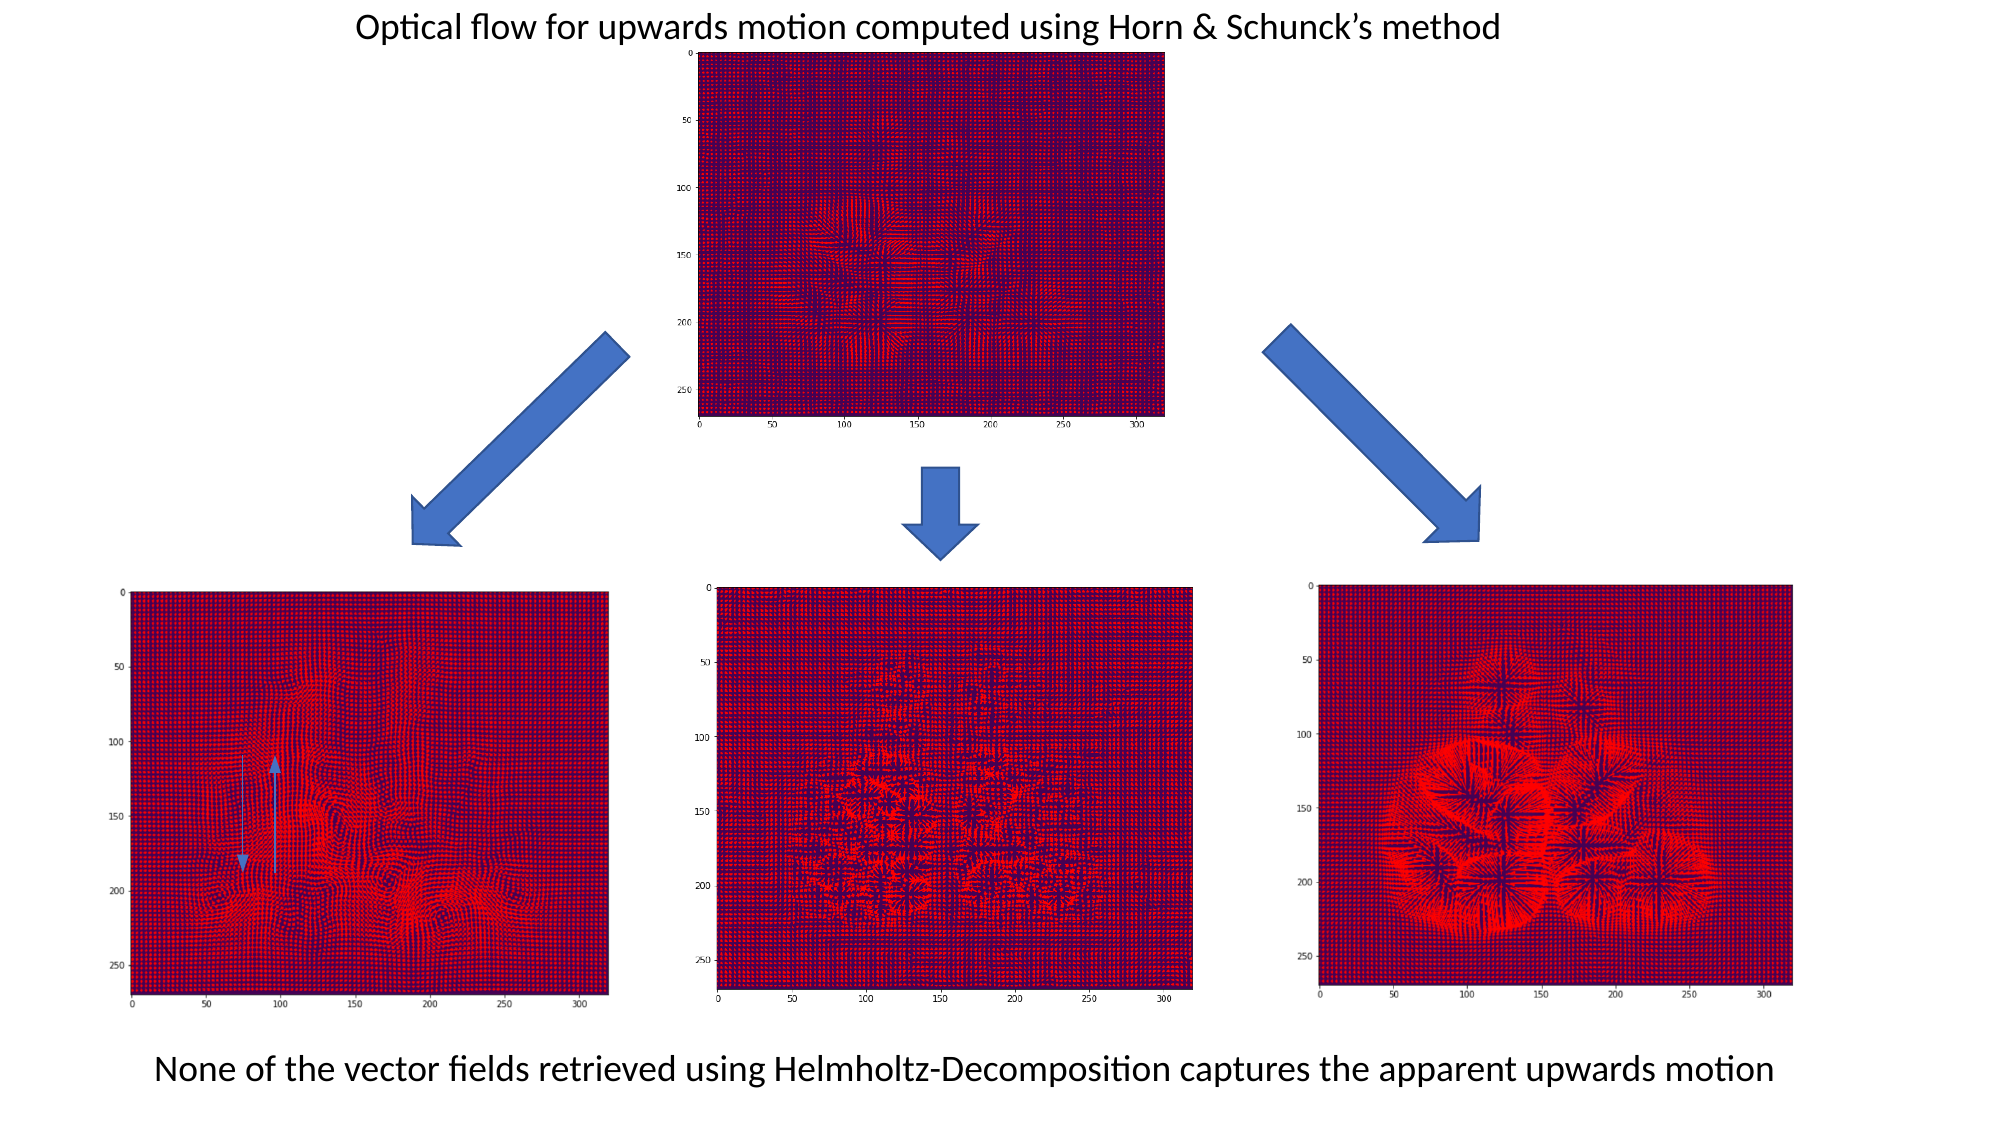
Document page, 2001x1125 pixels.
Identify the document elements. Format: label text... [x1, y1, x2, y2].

text_box [903, 467, 978, 560]
text_box Optical flow for upwards motion computed using Horn & Schunck’s method [340, 0, 1518, 55]
text_box None of the vector fields retrieved using Helmholtz-Decomposition captures the apparent upwards motion [139, 1036, 1834, 1098]
text_box [412, 332, 630, 546]
picture [670, 55, 1170, 434]
picture [688, 579, 1198, 1009]
text_box [1262, 324, 1481, 543]
picture [1287, 579, 1806, 1003]
picture [98, 579, 619, 1017]
